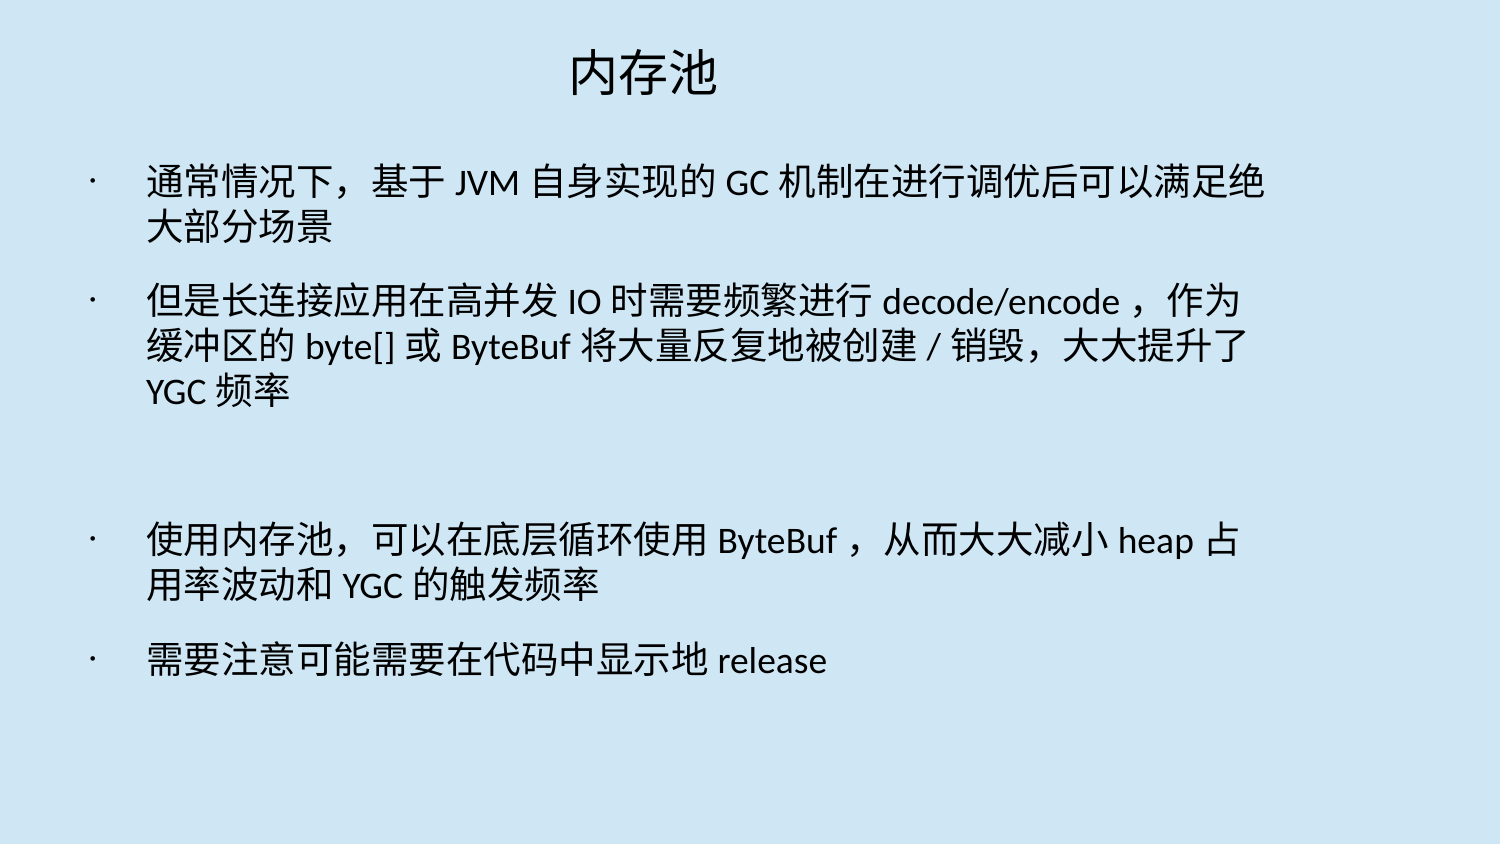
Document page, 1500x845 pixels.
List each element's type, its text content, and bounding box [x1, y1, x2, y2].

title 内存池 [135, 33, 1152, 103]
list 通常情况下，基于JVM自身实现的GC机制在进行调优后可以满足绝大部分场景 但是长连接应用在高并发IO时需要频繁进行decode/encode，作为缓冲区的byte[]或ByteBuf将大量反复地被创建/销毁，大大提升了YGC频率 使用内存池，可以在底层循环使用ByteBuf，从而大大减小heap占用率波动和YGC的触发频率 需要注意可能需要在代码中显示地release [75, 150, 1282, 730]
